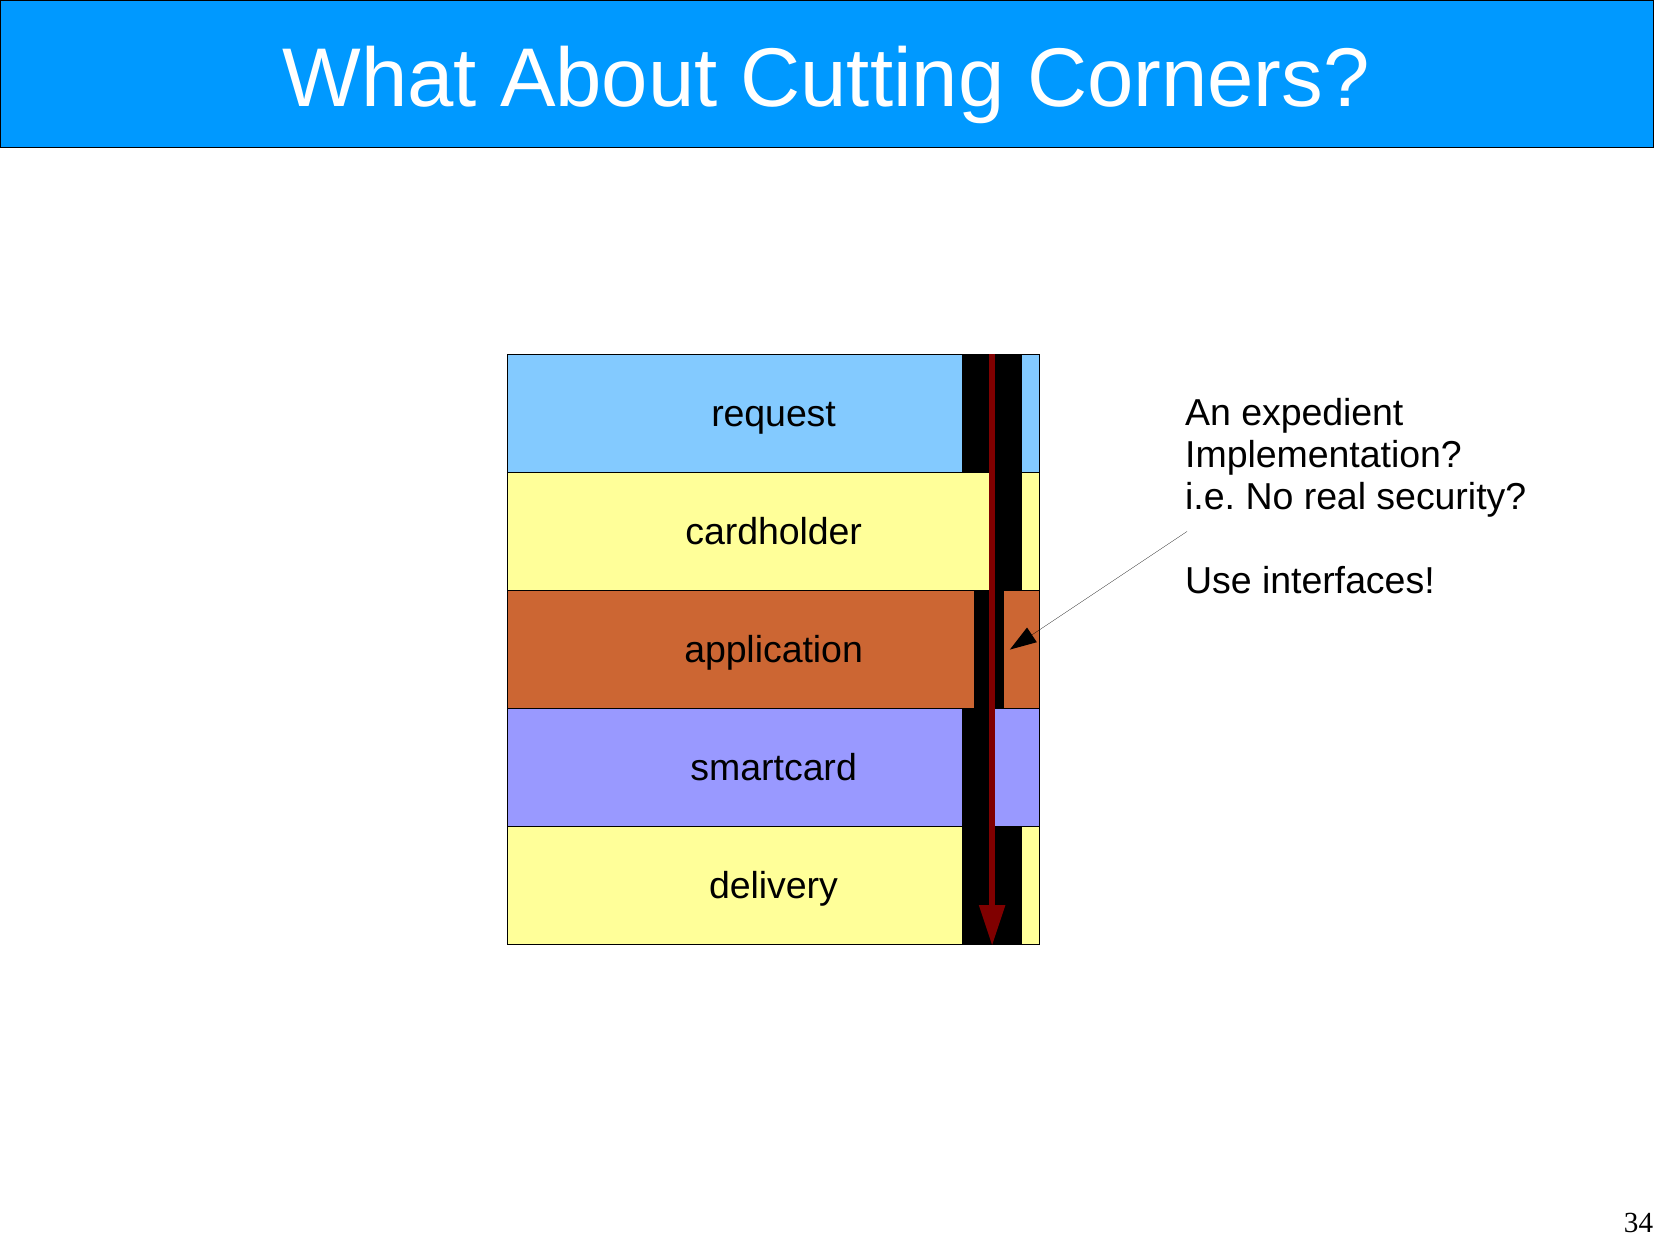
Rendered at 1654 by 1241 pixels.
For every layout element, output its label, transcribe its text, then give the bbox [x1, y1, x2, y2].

text_box request [1022, 354, 1040, 473]
text_box request [507, 354, 962, 473]
text_box [962, 354, 989, 473]
text_box cardholder [507, 473, 989, 590]
text_box [995, 354, 1022, 709]
text_box delivery [1022, 826, 1040, 945]
text_box delivery [507, 826, 962, 945]
text_box application [507, 590, 974, 708]
text_box smartcard [507, 708, 962, 826]
text_box [993, 826, 1022, 945]
text_box [962, 590, 991, 945]
title What About Cutting Corners? [82, 21, 1571, 135]
text_box cardholder [1022, 473, 1040, 590]
text_box application [1004, 590, 1040, 708]
text_box smartcard [995, 708, 1040, 826]
text_box An expedient Implementation? i.e. No real security? Use interfaces! [1170, 383, 1541, 609]
